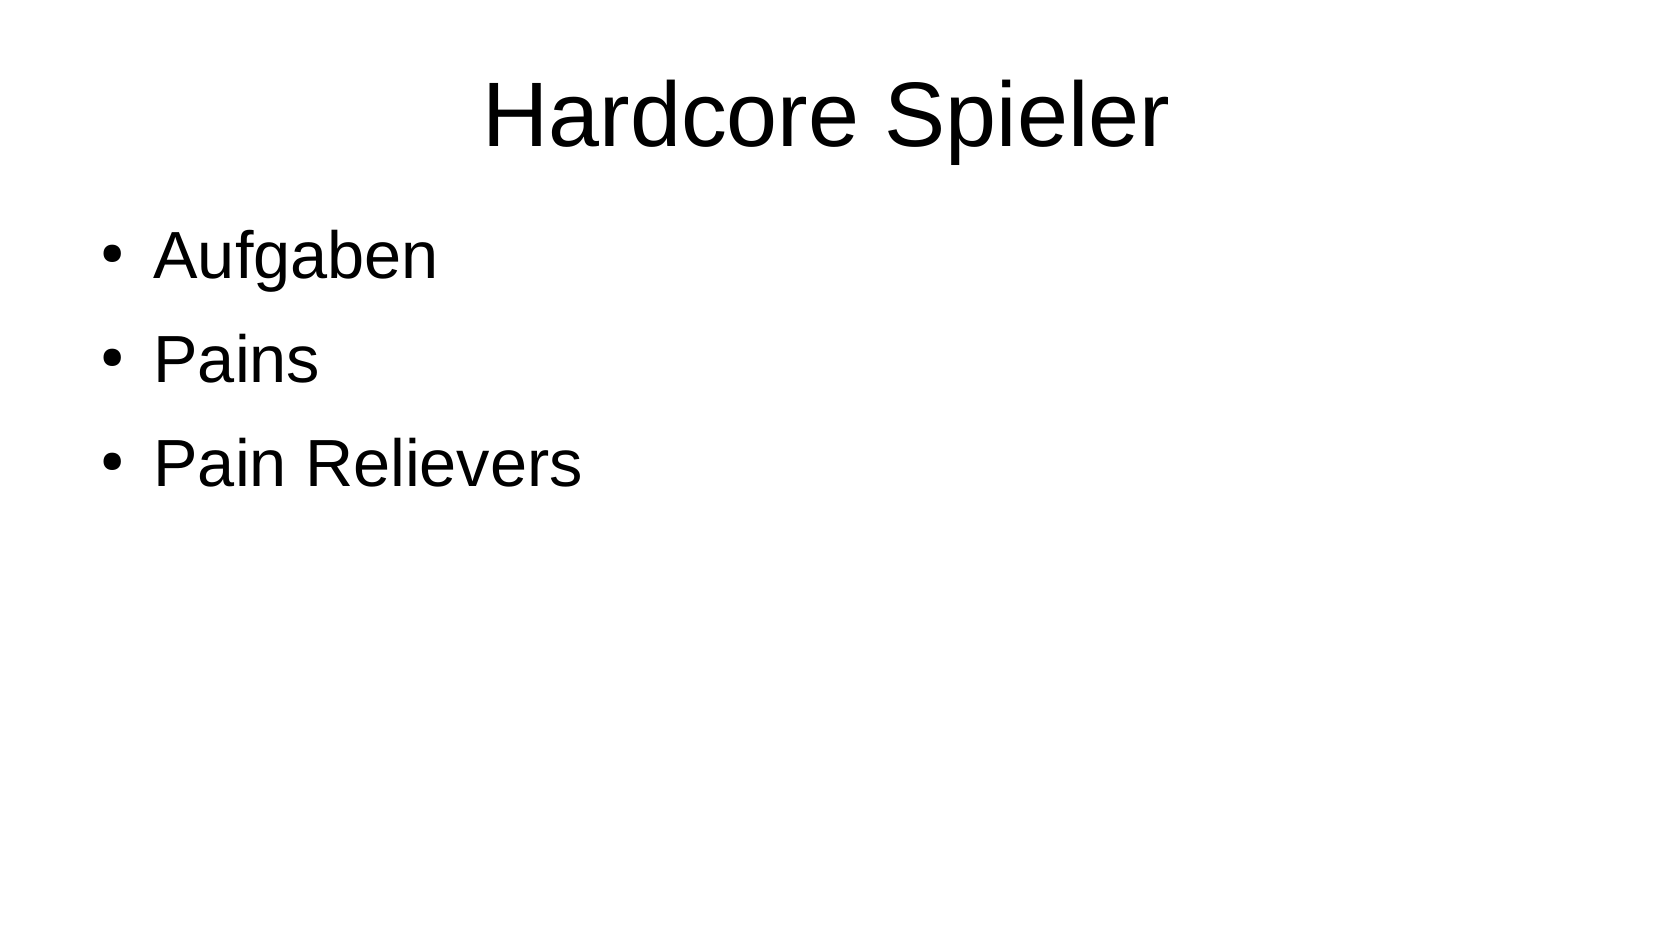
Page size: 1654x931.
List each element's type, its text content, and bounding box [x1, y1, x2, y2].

title Hardcore Spieler [82, 37, 1571, 193]
list Aufgaben Pains Pain Relievers [82, 217, 1571, 916]
